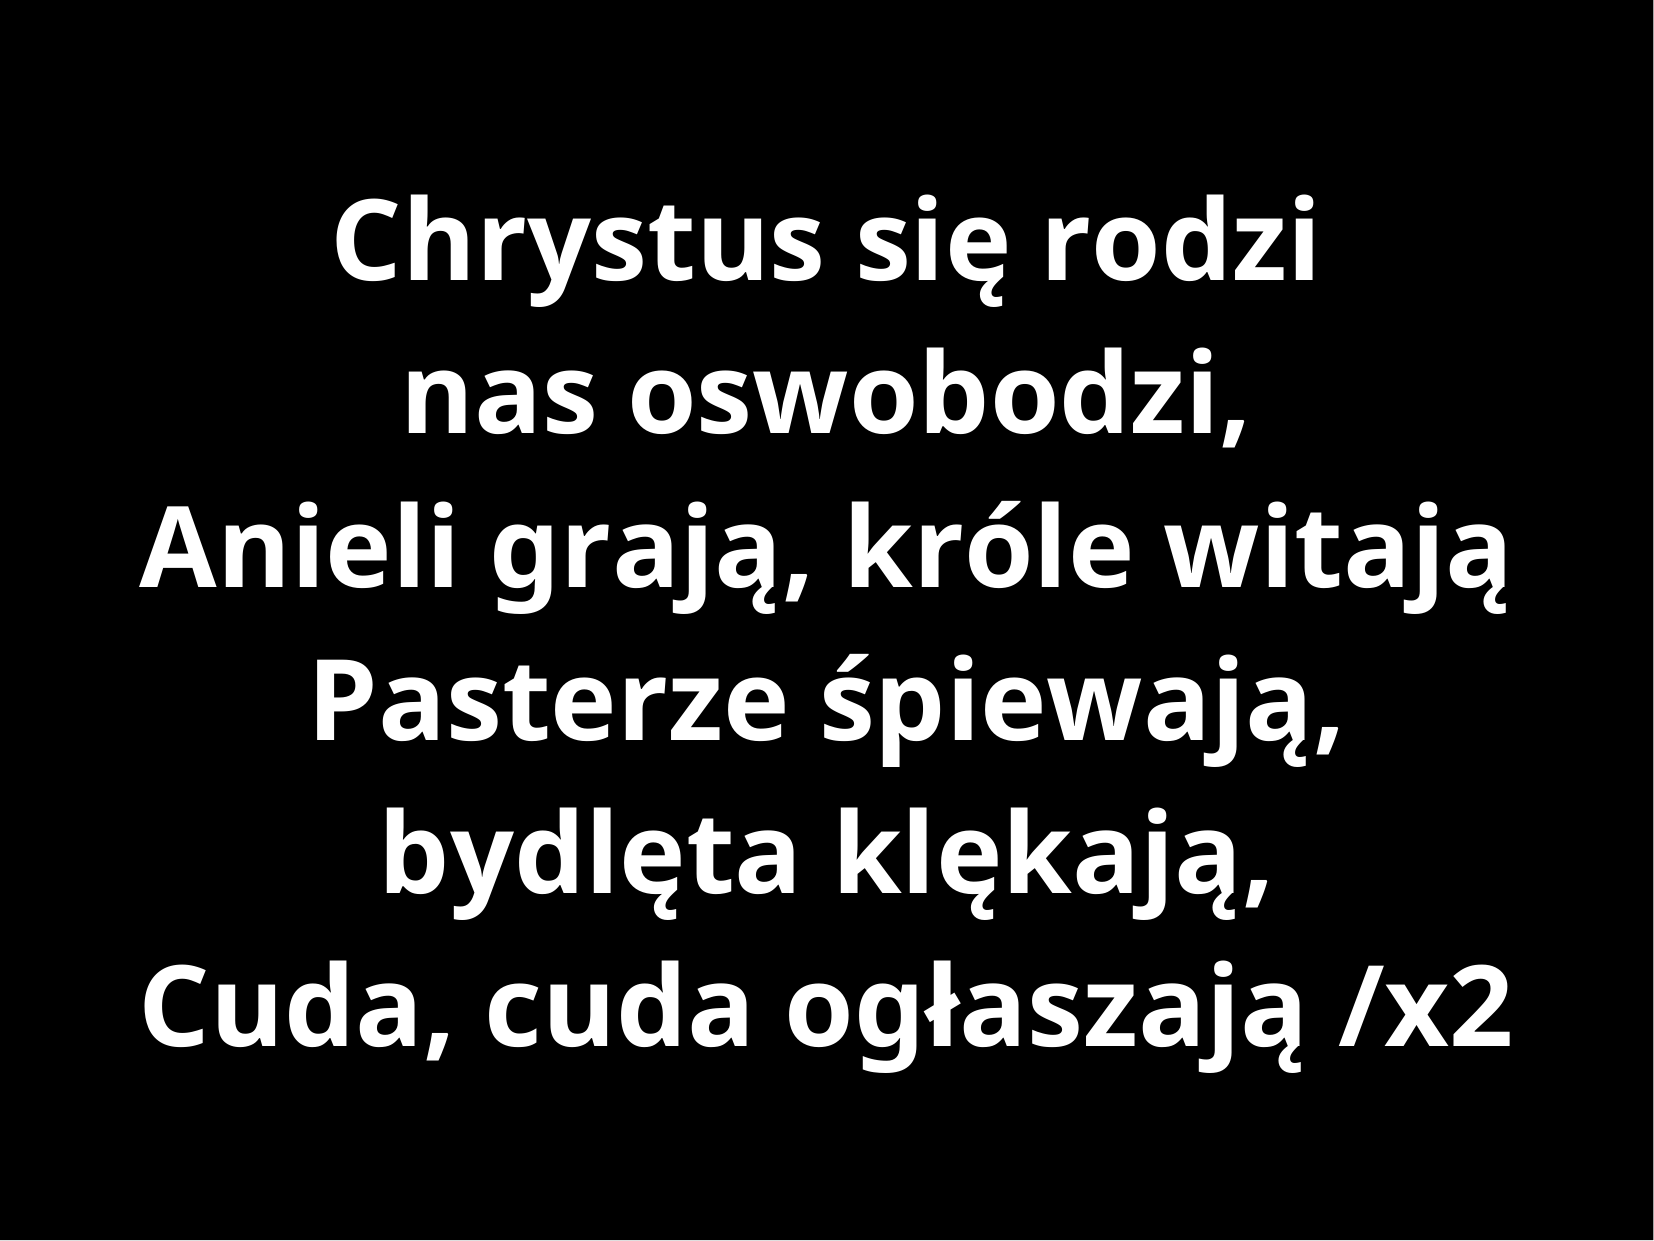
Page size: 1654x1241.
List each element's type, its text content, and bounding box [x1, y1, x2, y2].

title Chrystus się rodzi nas oswobodzi, Anieli grają, króle witają Pasterze śpiewają, bydlęta klękają, Cuda, cuda ogłaszają /x2 [0, 0, 1654, 1241]
